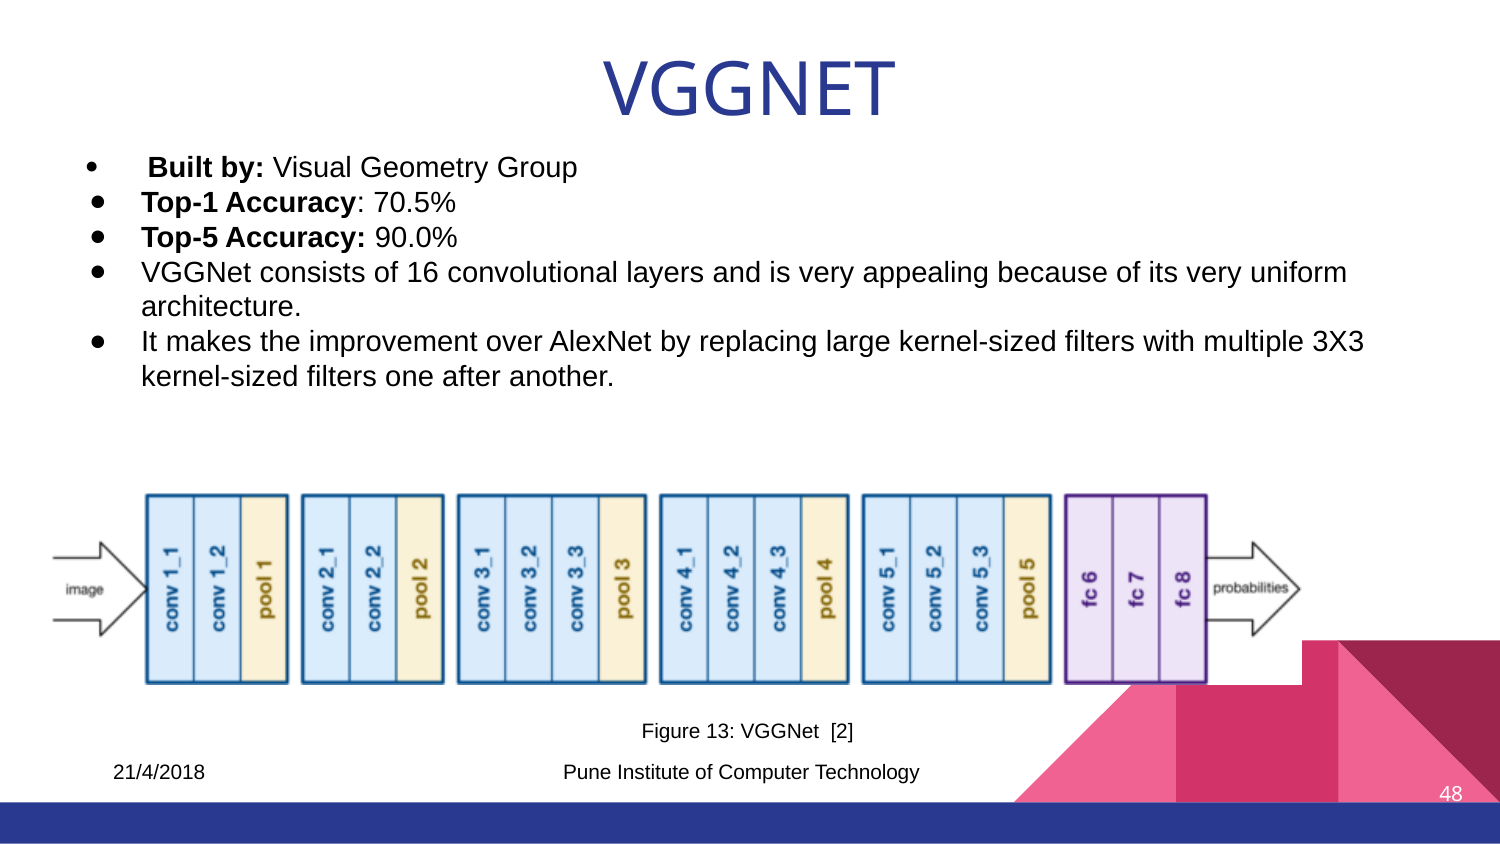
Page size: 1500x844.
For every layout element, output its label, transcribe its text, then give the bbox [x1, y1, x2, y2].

text_box Figure 13: VGGNet [2] [556, 703, 939, 748]
list Built by: Visual Geometry Group Top-1 Accuracy: 70.5% Top-5 Accuracy: 90.0% VGGNet consists of 16 convolutional layers and is very appealing because of its very uniform architecture. It makes the improvement over AlexNet by replacing large kernel-sized filters with multiple 3X3 kernel-sized filters one after another. [51, 132, 1449, 464]
slide_number <number> [1387, 762, 1478, 828]
title VGGNET [51, 25, 1449, 132]
picture [51, 493, 1302, 685]
